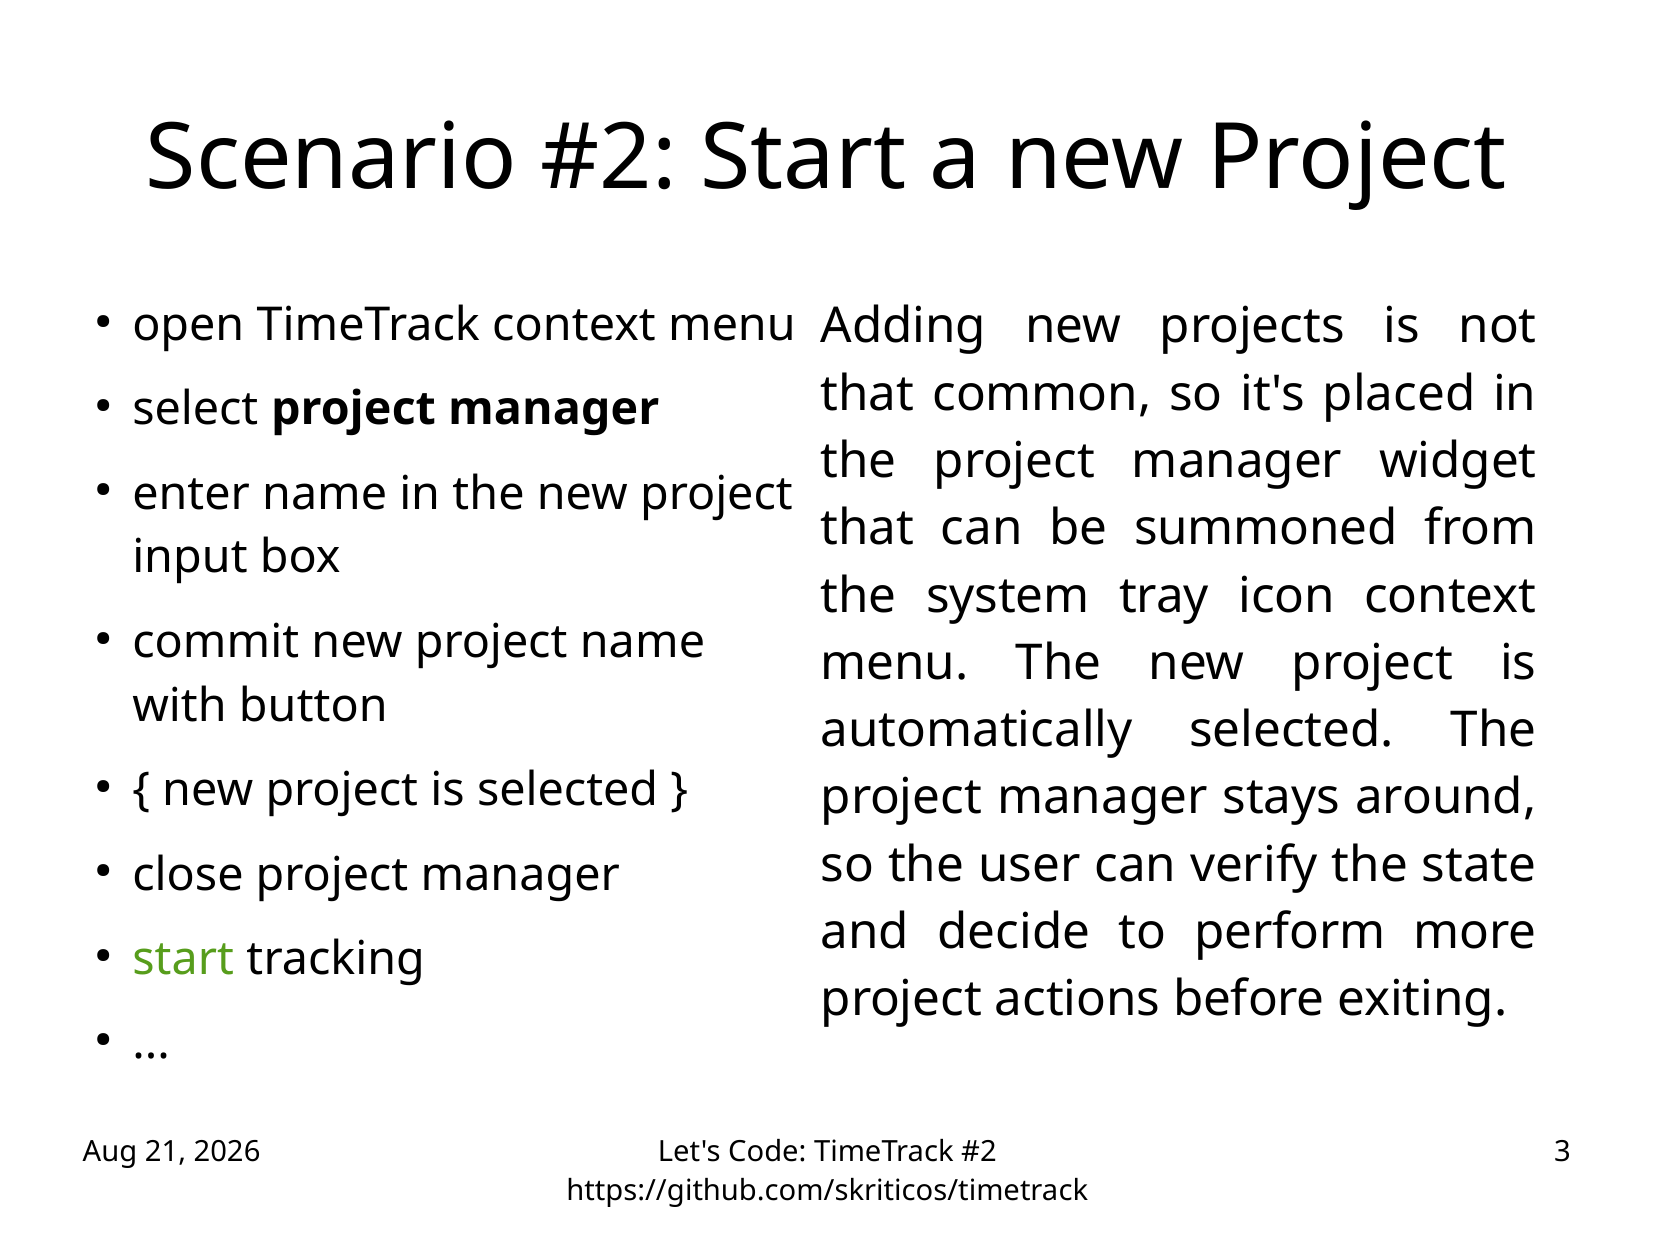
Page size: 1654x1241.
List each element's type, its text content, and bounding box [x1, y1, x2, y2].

title Scenario #2: Start a new Project [82, 49, 1571, 257]
list open TimeTrack context menu select project manager enter name in the new project input box commit new project name with button { new project is selected } close project manager start tracking ... [82, 290, 799, 1098]
list Adding new projects is not that common, so it's placed in the project manager widget that can be summoned from the system tray icon context menu. The new project is automatically selected. The project manager stays around, so the user can verify the state and decide to perform more project actions before exiting. [820, 290, 1538, 1098]
